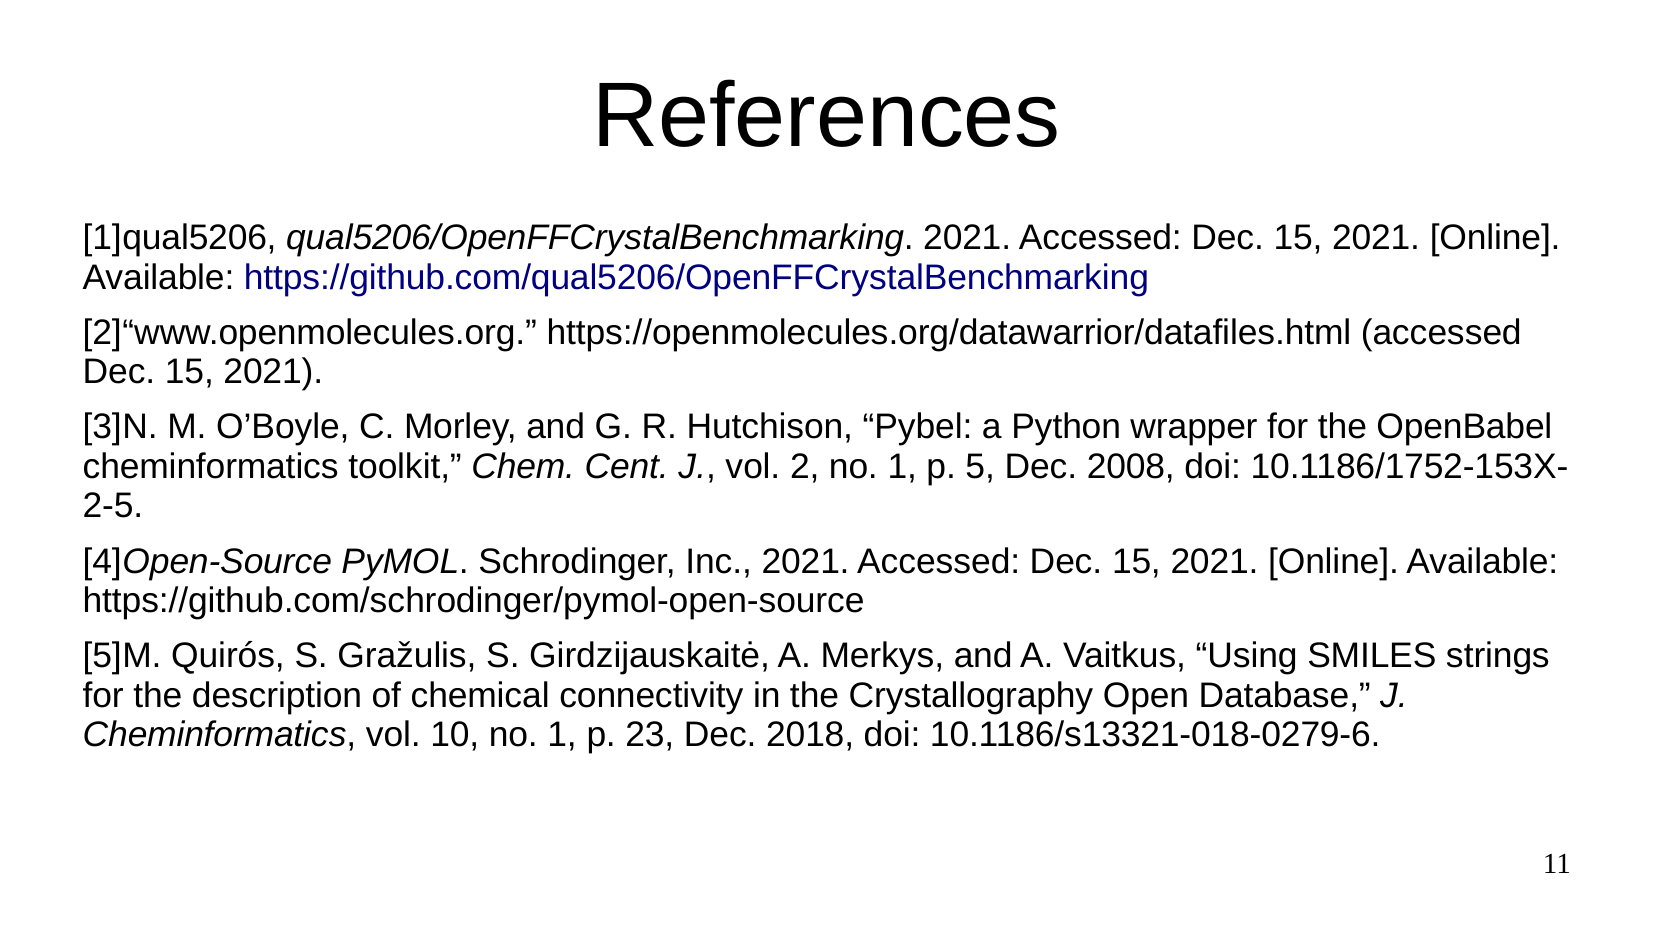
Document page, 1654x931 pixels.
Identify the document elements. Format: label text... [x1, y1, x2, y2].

list [1] qual5206, qual5206/OpenFFCrystalBenchmarking. 2021. Accessed: Dec. 15, 2021. [Online]. Available: https://github.com/qual5206/OpenFFCrystalBenchmarking [2] “www.openmolecules.org.” https://openmolecules.org/datawarrior/datafiles.html (accessed Dec. 15, 2021). [3] N. M. O’Boyle, C. Morley, and G. R. Hutchison, “Pybel: a Python wrapper for the OpenBabel cheminformatics toolkit,” Chem. Cent. J., vol. 2, no. 1, p. 5, Dec. 2008, doi: 10.1186/1752-153X-2-5. [4] Open-Source PyMOL. Schrodinger, Inc., 2021. Accessed: Dec. 15, 2021. [Online]. Available: https://github.com/schrodinger/pymol-open-source [5] M. Quirós, S. Gražulis, S. Girdzijauskaitė, A. Merkys, and A. Vaitkus, “Using SMILES strings for the description of chemical connectivity in the Crystallography Open Database,” J. Cheminformatics, vol. 10, no. 1, p. 23, Dec. 2018, doi: 10.1186/s13321-018-0279-6. [82, 217, 1571, 758]
title References [82, 37, 1571, 193]
